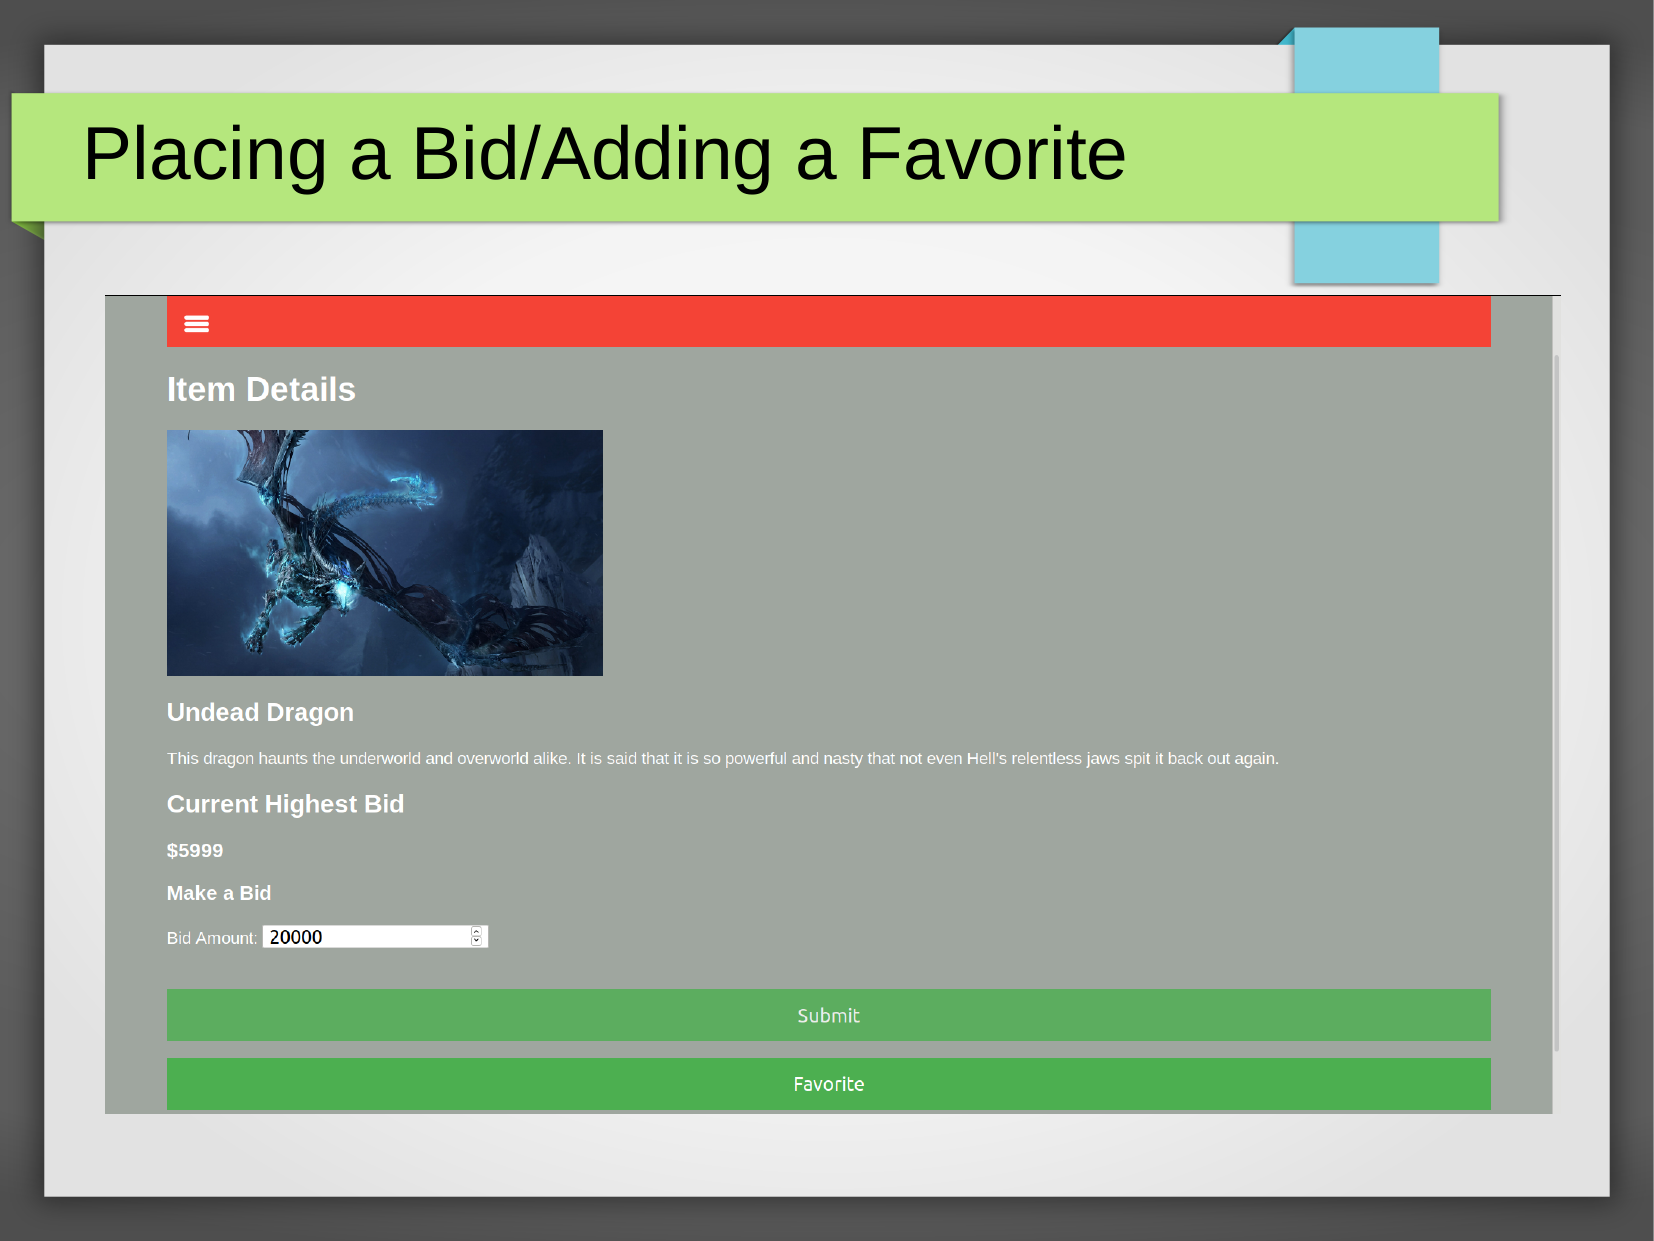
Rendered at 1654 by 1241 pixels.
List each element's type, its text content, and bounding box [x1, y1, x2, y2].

picture [0, 0, 1654, 1241]
title Placing a Bid/Adding a Favorite [82, 94, 1264, 213]
